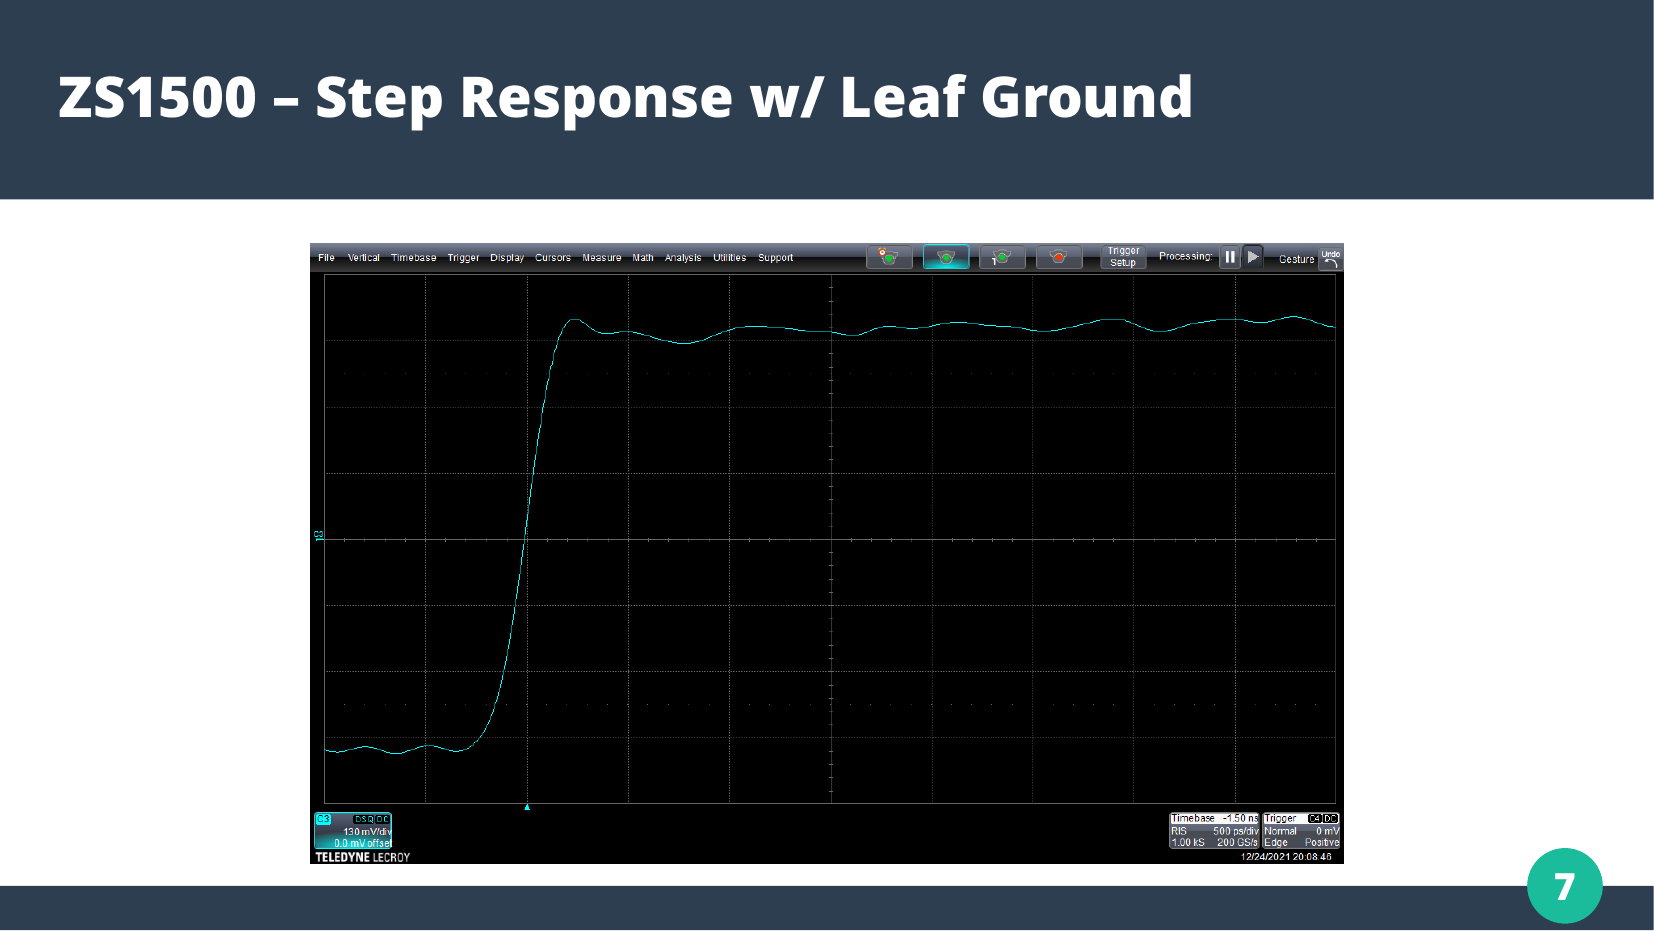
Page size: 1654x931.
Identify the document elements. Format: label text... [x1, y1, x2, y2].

title ZS1500 – Step Response w/ Leaf Ground [59, 37, 1595, 155]
picture [310, 243, 1344, 864]
